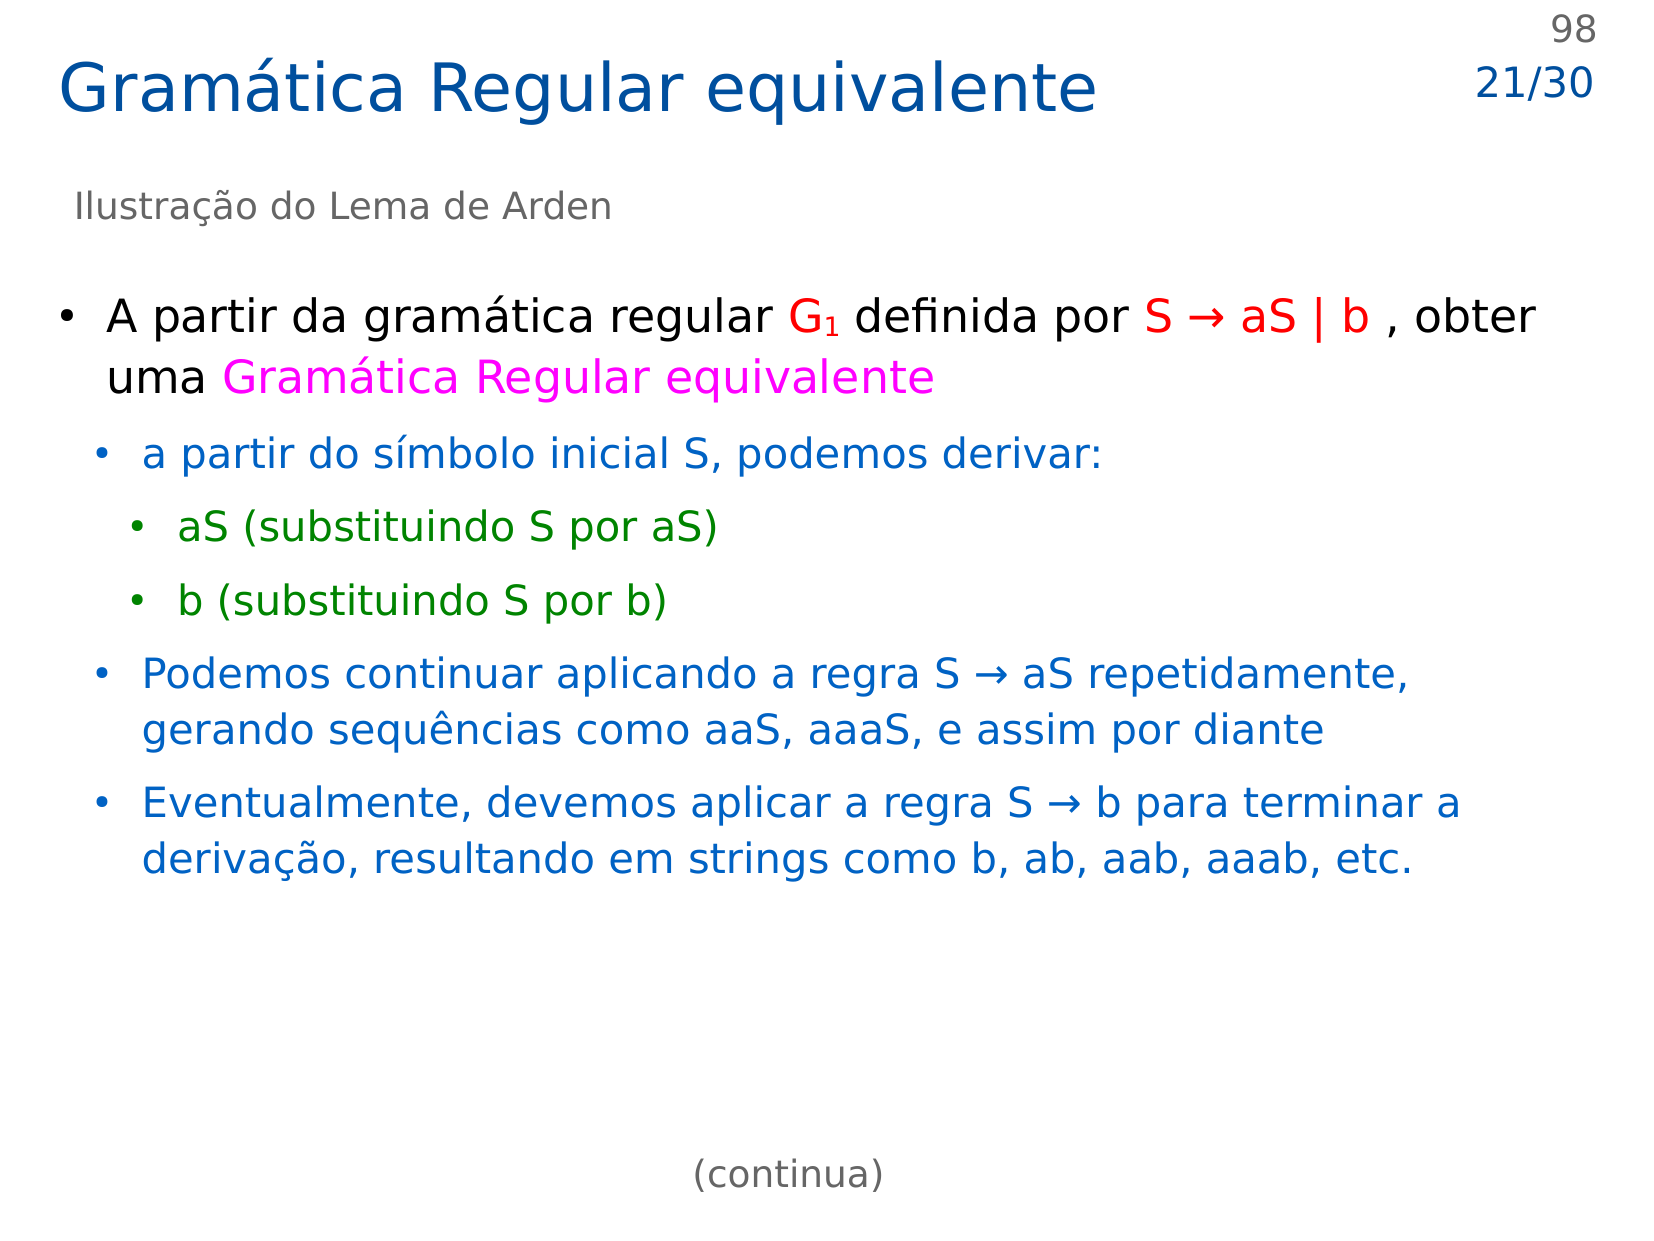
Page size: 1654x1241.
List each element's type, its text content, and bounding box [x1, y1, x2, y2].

text_box Ilustração do Lema de Arden [59, 177, 812, 245]
title Gramática Regular equivalente [59, 29, 1625, 148]
text_box 98 [1375, 0, 1613, 64]
list A partir da gramática regular G1 definida por S → aS | b , obter uma Gramática Regular equivalente a partir do símbolo inicial S, podemos derivar: aS (substituindo S por aS) b (substituindo S por b) Podemos continuar aplicando a regra S → aS repetidamente, gerando sequências como aaS, aaaS, e assim por diante Eventualmente, devemos aplicar a regra S → b para terminar a derivação, resultando em strings como b, ab, aab, aaab, etc. [59, 282, 1595, 1211]
text_box (continua) [677, 1145, 931, 1211]
